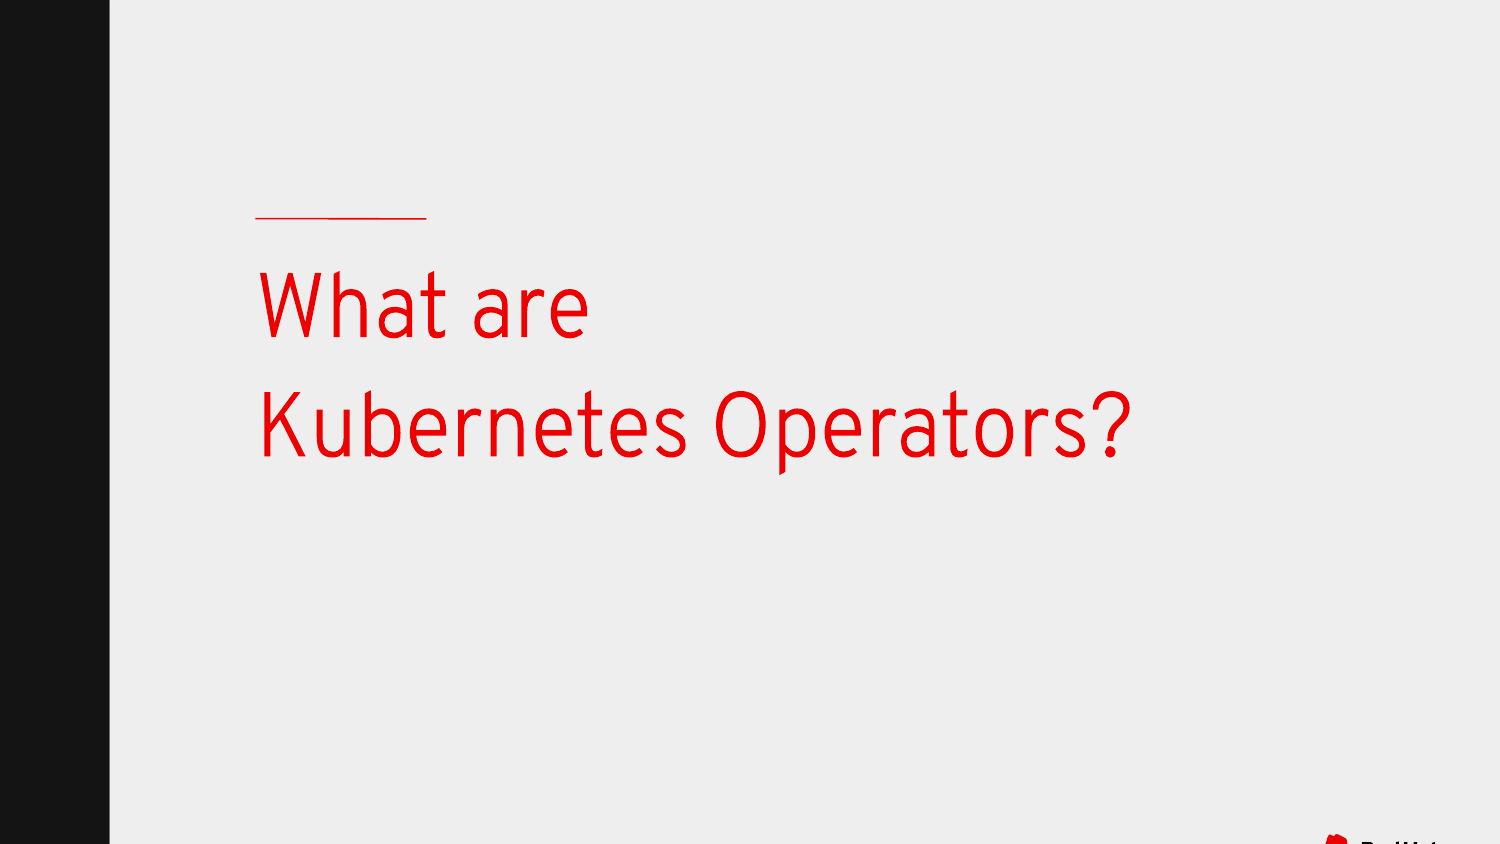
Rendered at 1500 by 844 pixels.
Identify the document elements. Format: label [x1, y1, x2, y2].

text_box [1055, 408, 1085, 458]
text_box [1092, 391, 1130, 441]
text_box [1104, 446, 1116, 458]
text_box [364, 390, 401, 458]
text_box [490, 408, 524, 457]
text_box [824, 408, 861, 458]
text_box [316, 409, 350, 458]
text_box [378, 289, 413, 339]
text_box [716, 391, 766, 458]
text_box [577, 390, 603, 458]
text_box [975, 408, 1014, 458]
text_box [779, 408, 816, 476]
text_box [610, 408, 647, 458]
text_box [655, 408, 686, 458]
text_box [420, 270, 446, 339]
text_box [409, 408, 447, 458]
text_box [550, 289, 588, 339]
text_box [872, 408, 896, 457]
text_box [264, 392, 306, 457]
text_box [333, 270, 367, 338]
text_box [458, 408, 482, 457]
text_box [901, 408, 935, 458]
text_box [942, 390, 968, 458]
text_box [521, 289, 545, 338]
picture [0, 0, 1500, 844]
text_box [474, 289, 508, 339]
text_box [535, 408, 572, 458]
text_box [1025, 408, 1049, 457]
text_box [260, 272, 322, 338]
